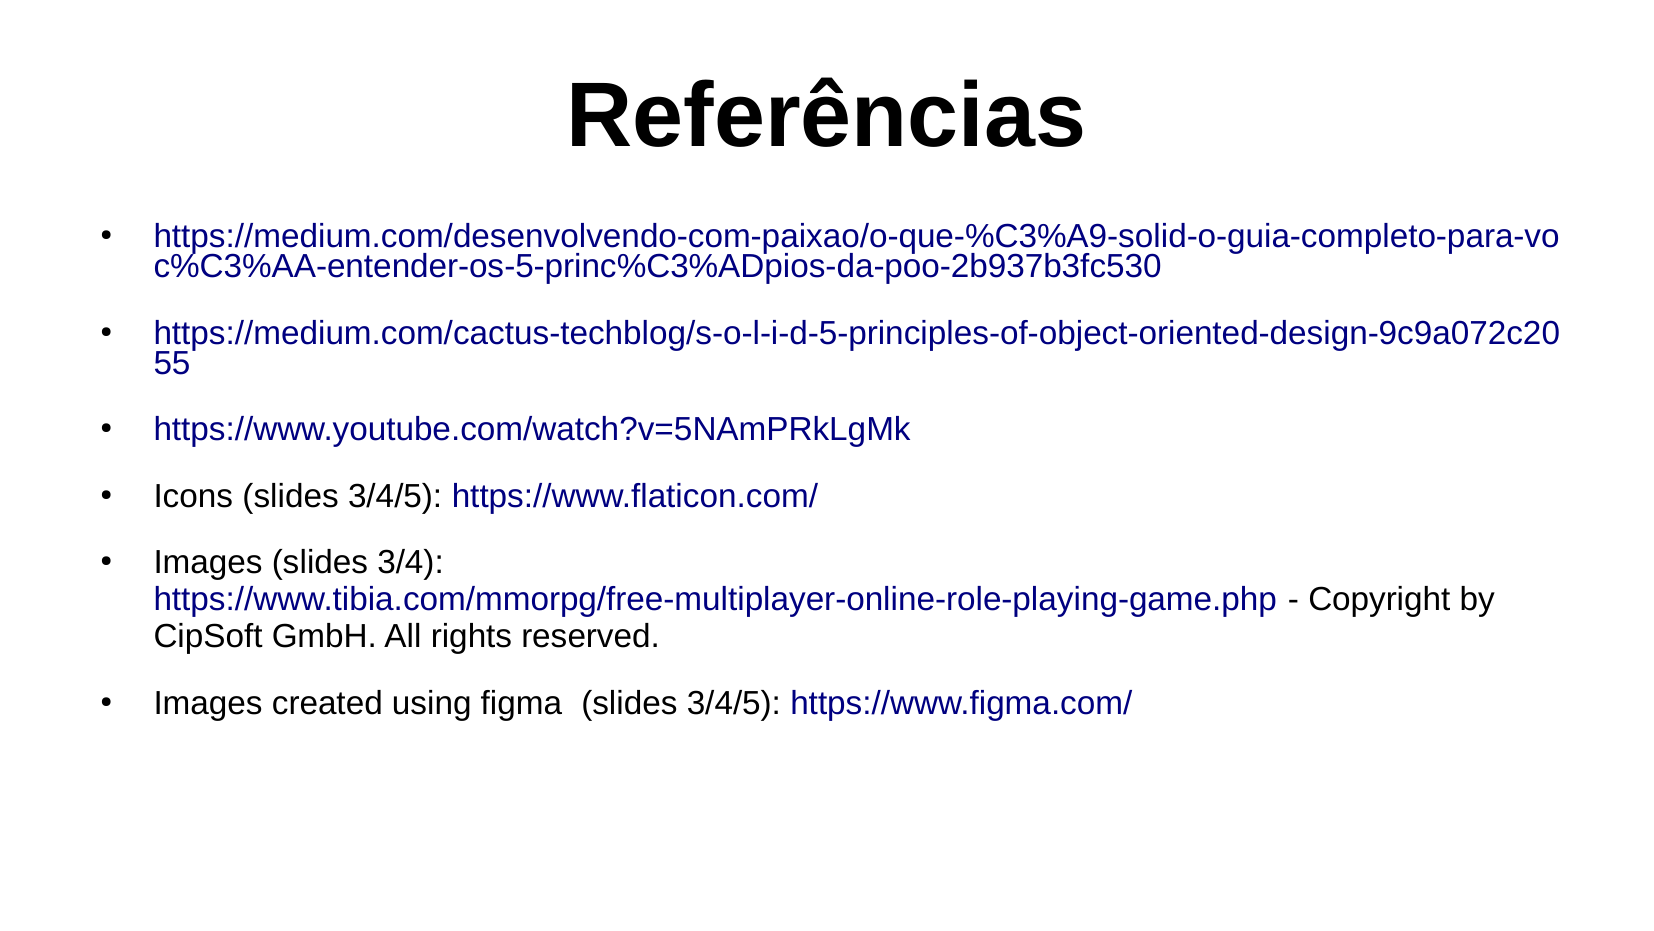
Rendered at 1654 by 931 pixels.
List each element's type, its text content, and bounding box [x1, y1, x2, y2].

title Referências [82, 37, 1571, 193]
list https://medium.com/desenvolvendo-com-paixao/o-que-%C3%A9-solid-o-guia-completo-para-voc%C3%AA-entender-os-5-princ%C3%ADpios-da-poo-2b937b3fc530 https://medium.com/cactus-techblog/s-o-l-i-d-5-principles-of-object-oriented-design-9c9a072c2055 https://www.youtube.com/watch?v=5NAmPRkLgMk Icons (slides 3/4/5): https://www.flaticon.com/ Images (slides 3/4): https://www.tibia.com/mmorpg/free-multiplayer-online-role-playing-game.php - Copyright by CipSoft GmbH. All rights reserved. Images created using figma (slides 3/4/5): https://www.figma.com/ [82, 217, 1571, 758]
